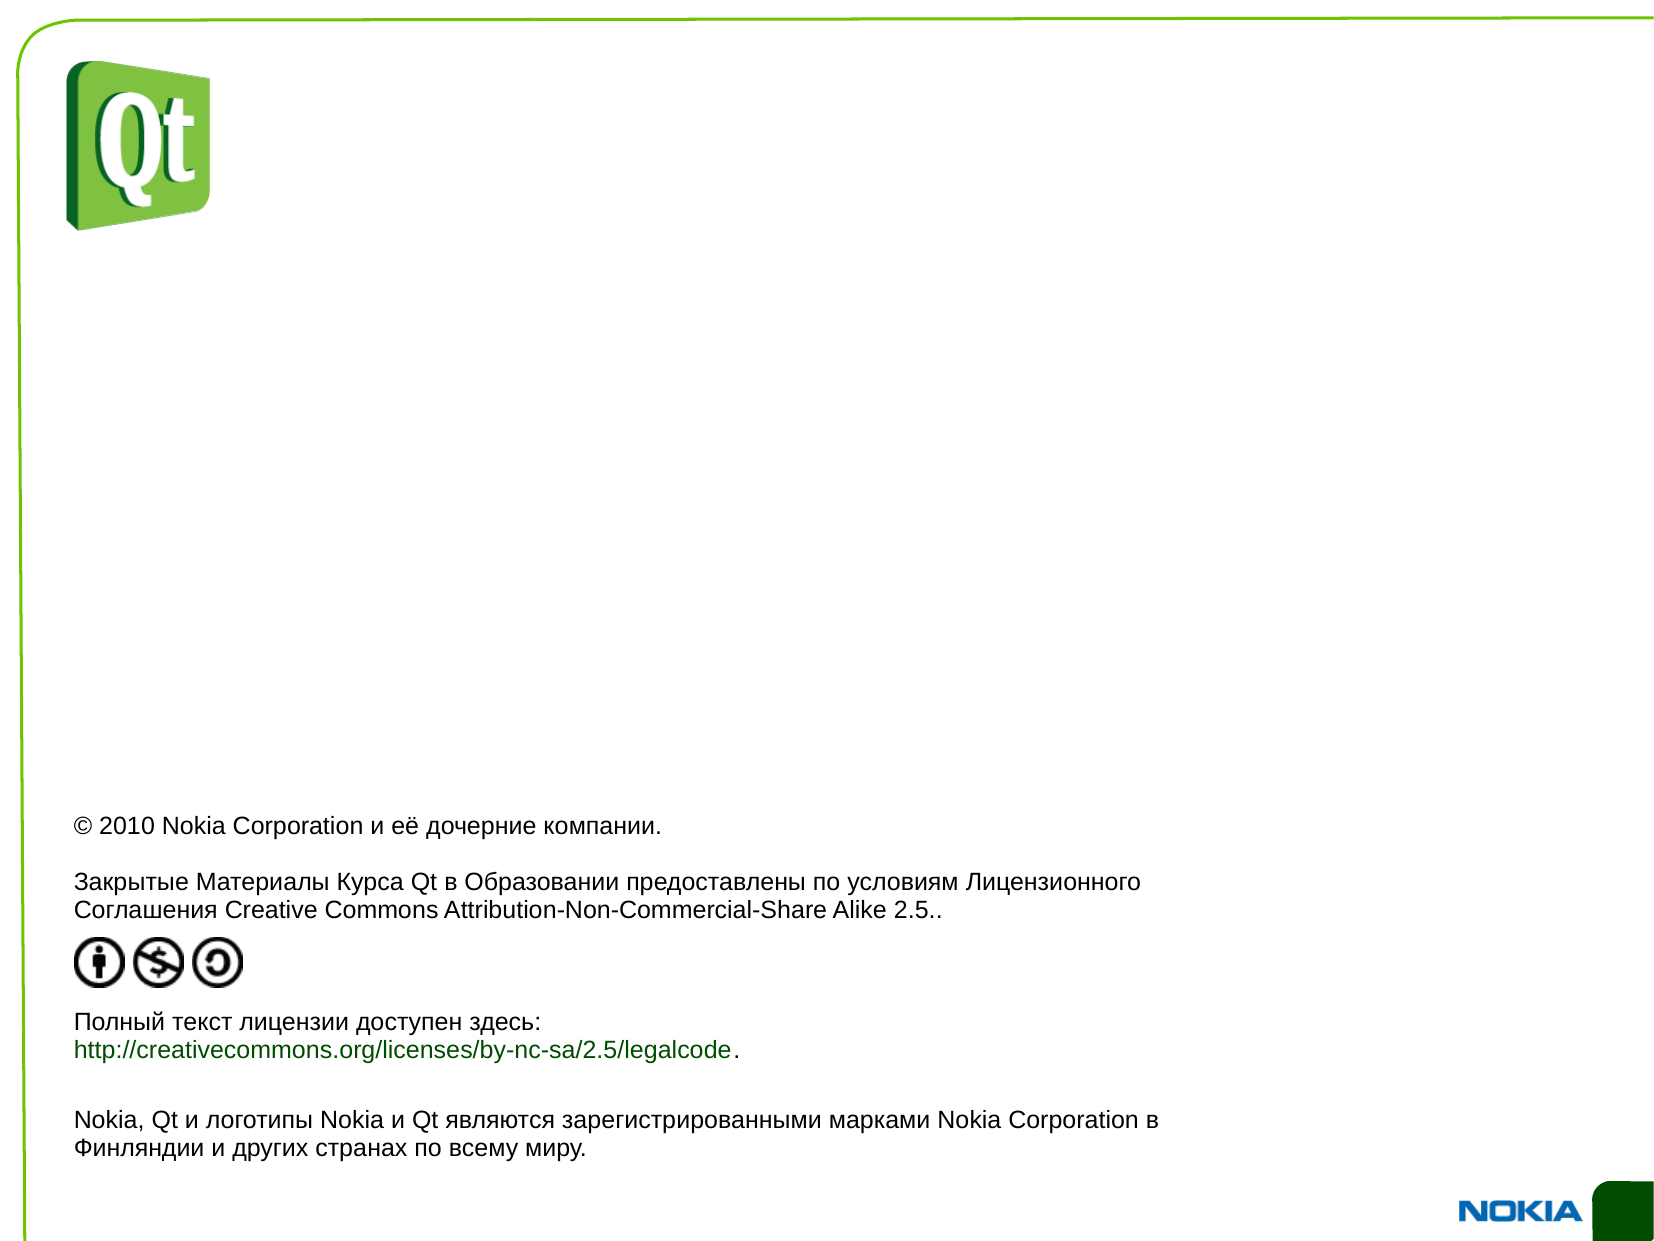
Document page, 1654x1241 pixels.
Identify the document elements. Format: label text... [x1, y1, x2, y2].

picture [133, 937, 184, 988]
picture [192, 937, 243, 988]
picture [74, 937, 125, 988]
text_box © 2010 Nokia Corporation и её дочерние компании. Закрытые Материалы Курса Qt в Образовании предоставлены по условиям Лицензионного Соглашения Creative Commons Attribution-Non-Commercial-Share Alike 2.5.. Полный текст лицензии доступен здесь: http://creativecommons.org/licenses/by-nc-sa/2.5/legalcode. Nokia, Qt и логотипы Nokia и Qt являются зарегистрированными марками Nokia Corporation в Финляндии и других странах по всему миру. [59, 804, 1188, 1241]
picture [1459, 1200, 1583, 1222]
picture [66, 61, 210, 231]
